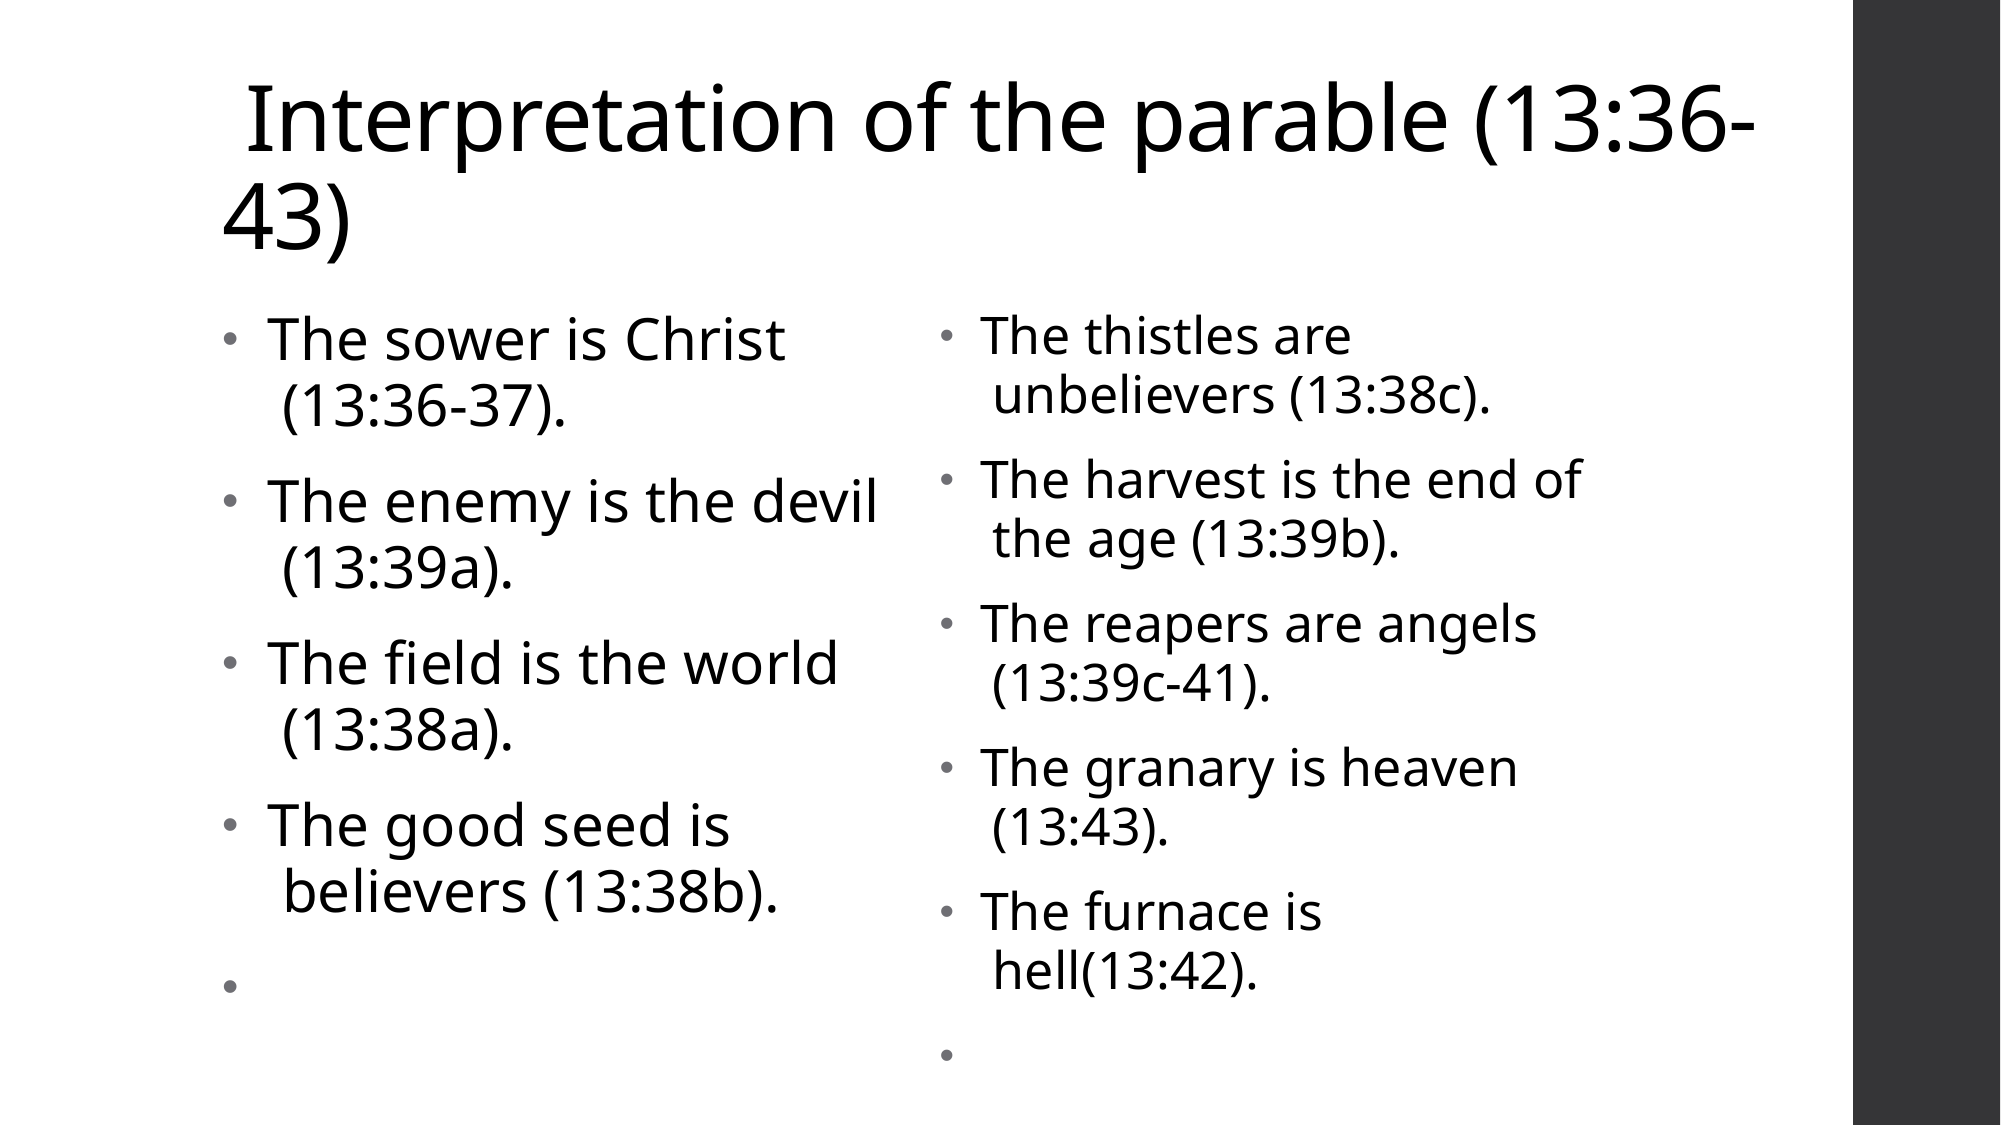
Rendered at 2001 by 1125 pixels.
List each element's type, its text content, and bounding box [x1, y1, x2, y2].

list The thistles are unbelievers (13:38c). The harvest is the end of the age (13:39b). The reapers are angels (13:39c-41). The granary is heaven (13:43). The furnace is hell(13:42). [924, 299, 1617, 1014]
title Interpretation of the parable (13:36-43) [206, 60, 1797, 278]
list The sower is Christ (13:36-37). The enemy is the devil (13:39a). The field is the world (13:38a). The good seed is believers (13:38b). [207, 299, 900, 1014]
